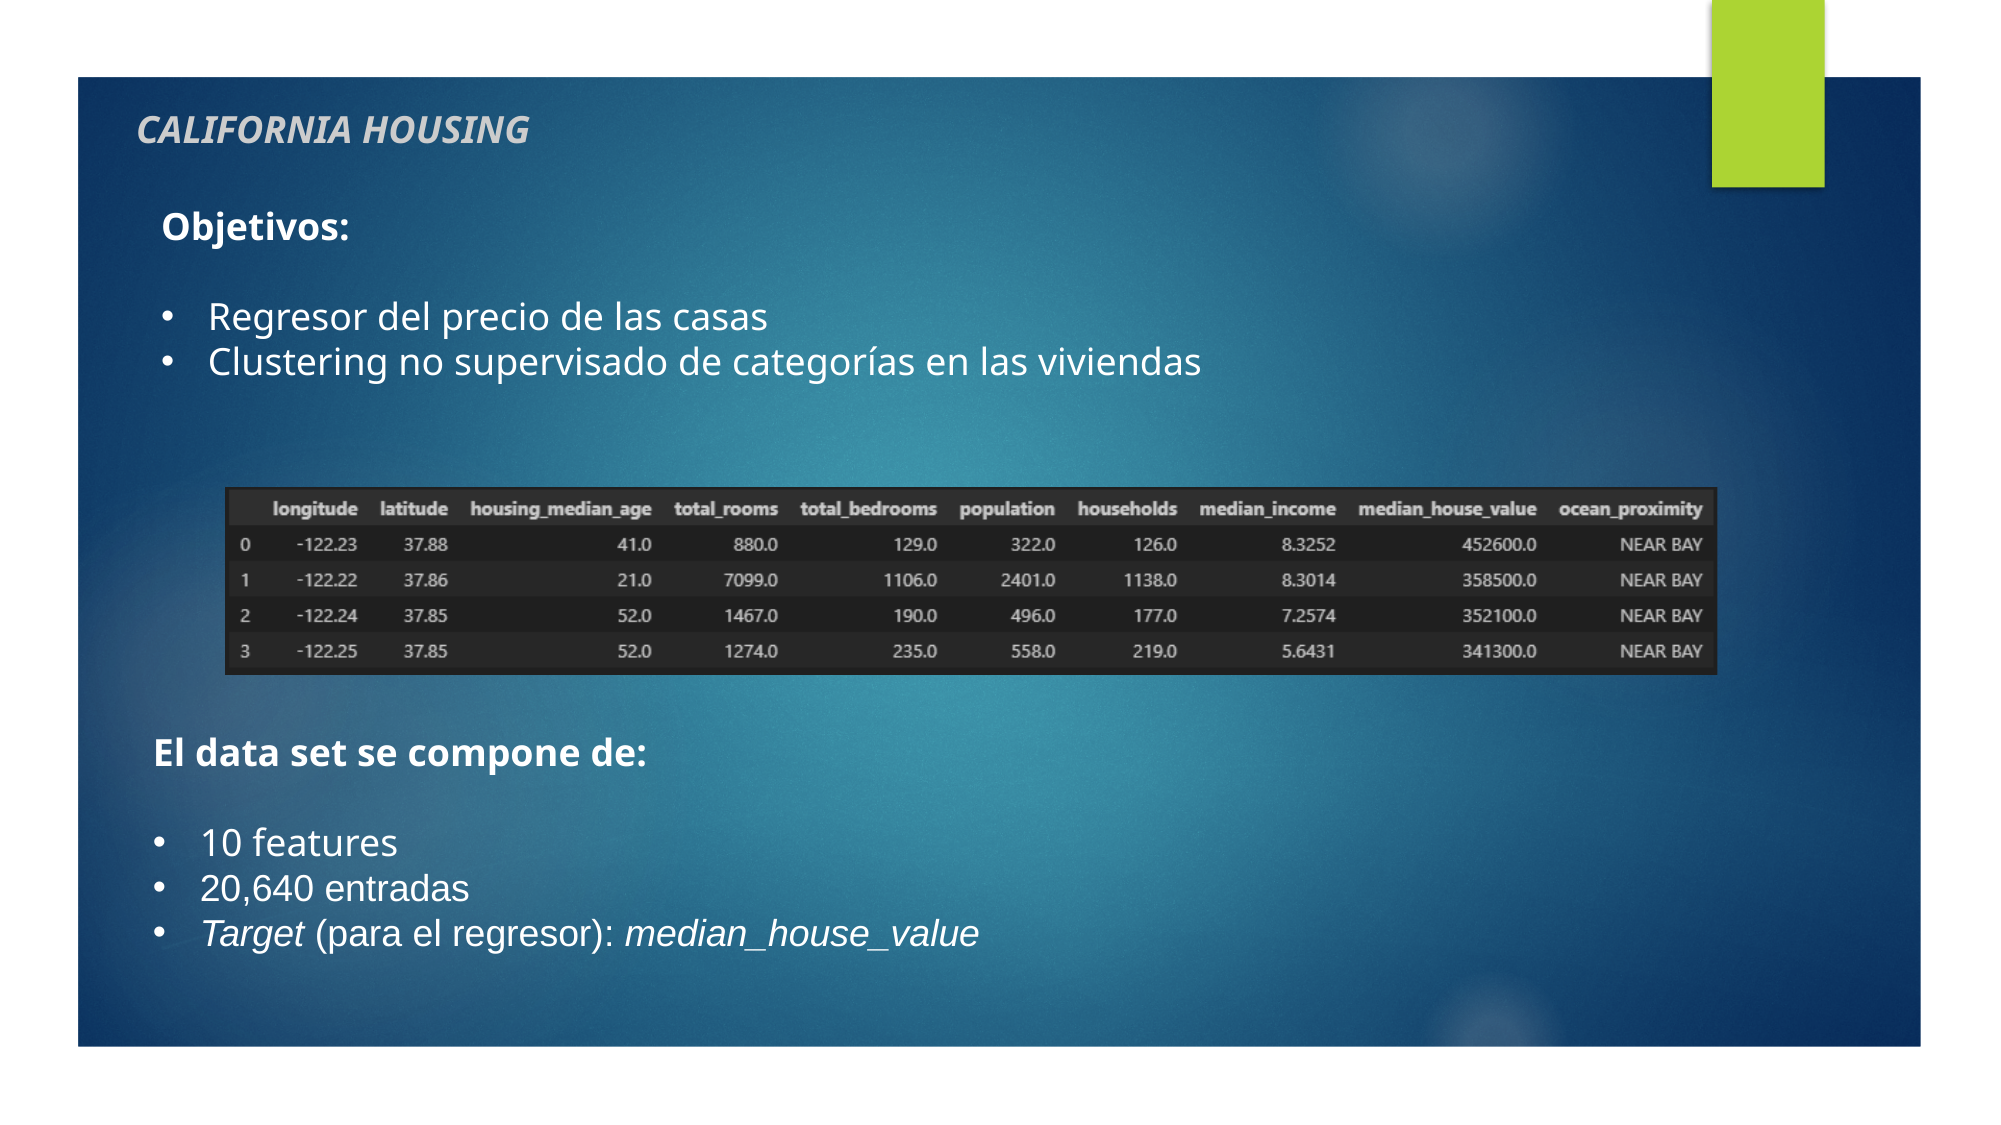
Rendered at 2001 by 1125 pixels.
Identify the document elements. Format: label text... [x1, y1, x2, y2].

text_box El data set se compone de: 10 features 20,640 entradas Target (para el regresor): median_house_value [138, 721, 1480, 962]
text_box CALIFORNIA HOUSING [121, 98, 793, 159]
picture [79, 78, 1920, 1046]
text_box Objetivos: Regresor del precio de las casas Clustering no supervisado de categorías en las viviendas [146, 195, 1488, 391]
